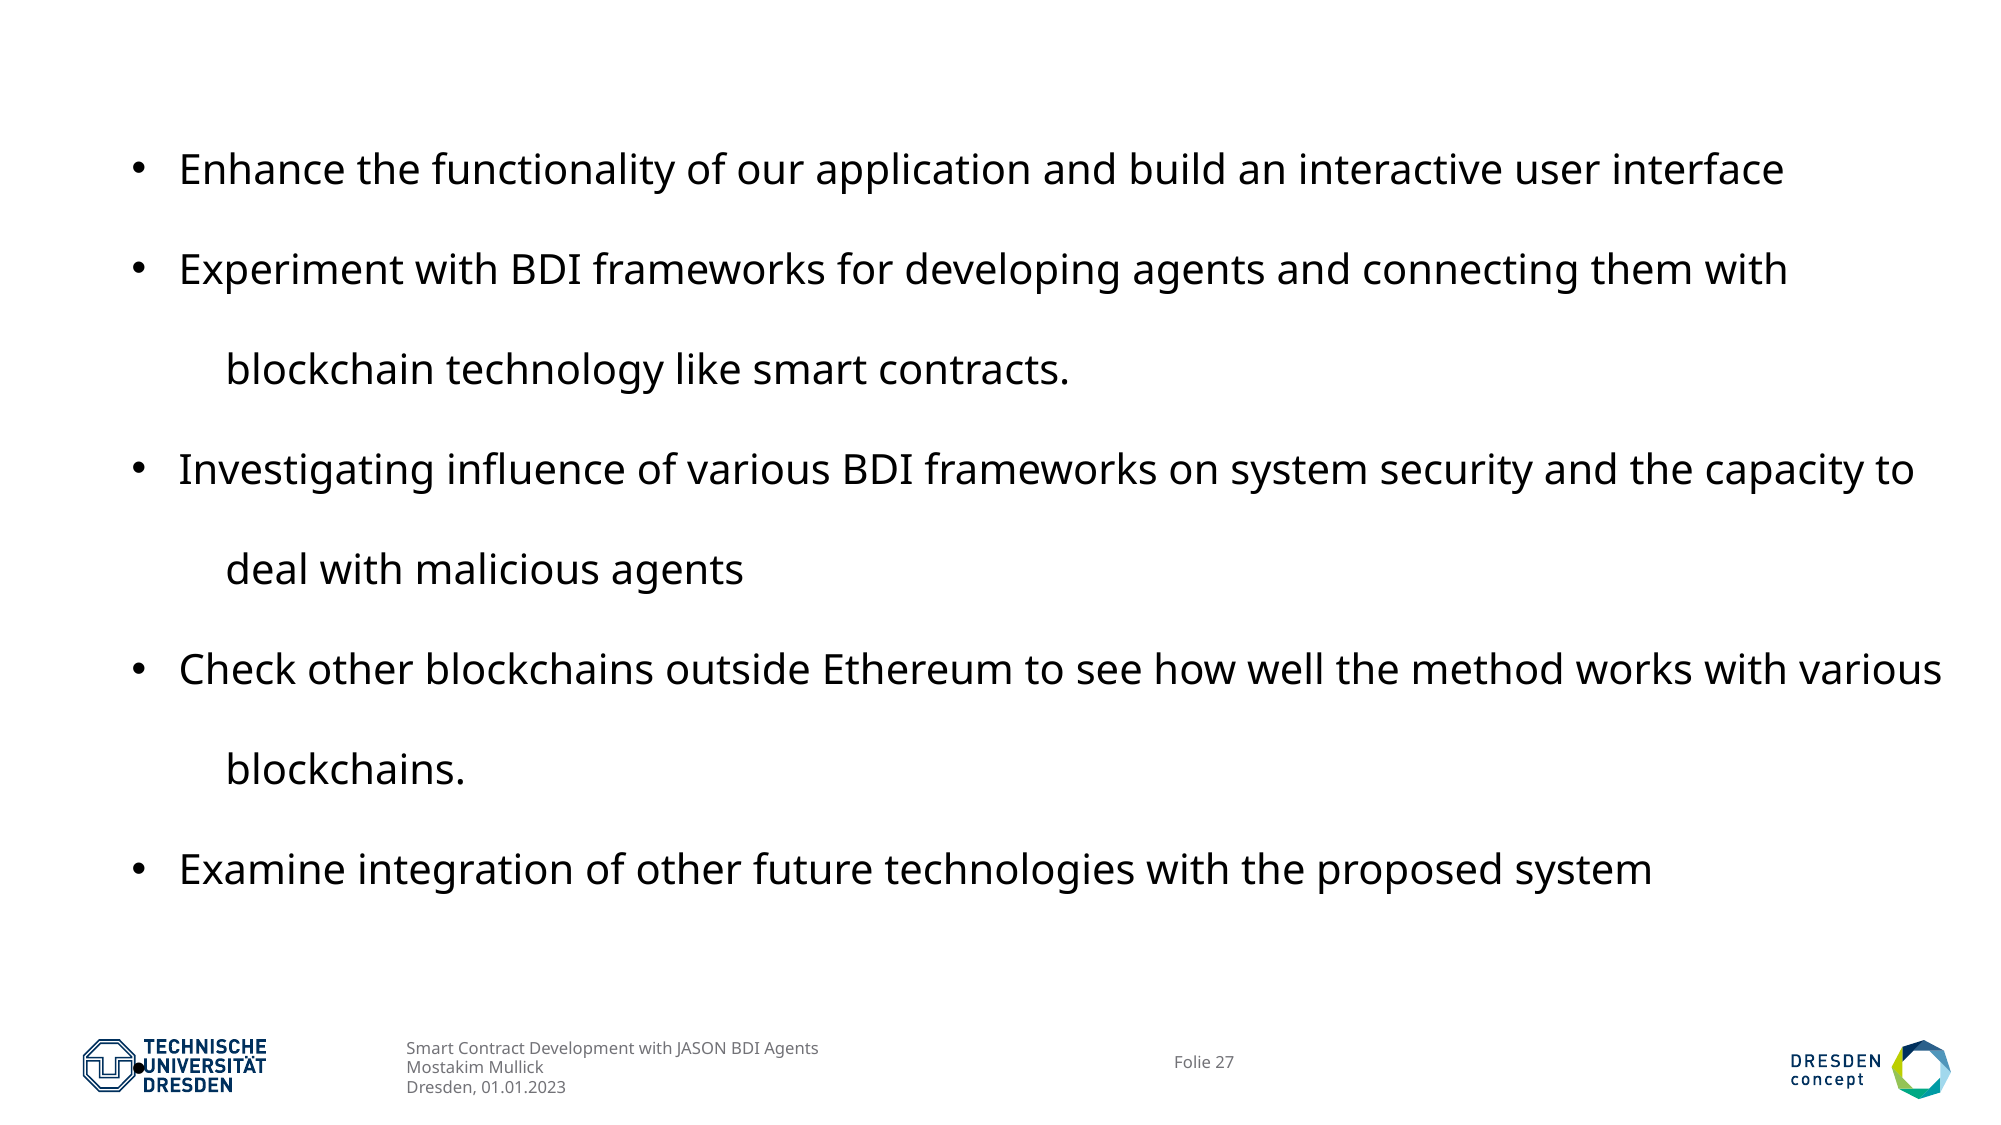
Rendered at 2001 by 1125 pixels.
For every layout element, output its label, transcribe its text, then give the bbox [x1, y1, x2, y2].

text_box Enhance the functionality of our application and build an interactive user interface Experiment with BDI frameworks for developing agents and connecting them with blockchain technology like smart contracts. Investigating influence of various BDI frameworks on system security and the capacity to deal with malicious agents Check other blockchains outside Ethereum to see how well the method works with various blockchains. Examine integration of other future technologies with the proposed system [116, 84, 1969, 1096]
